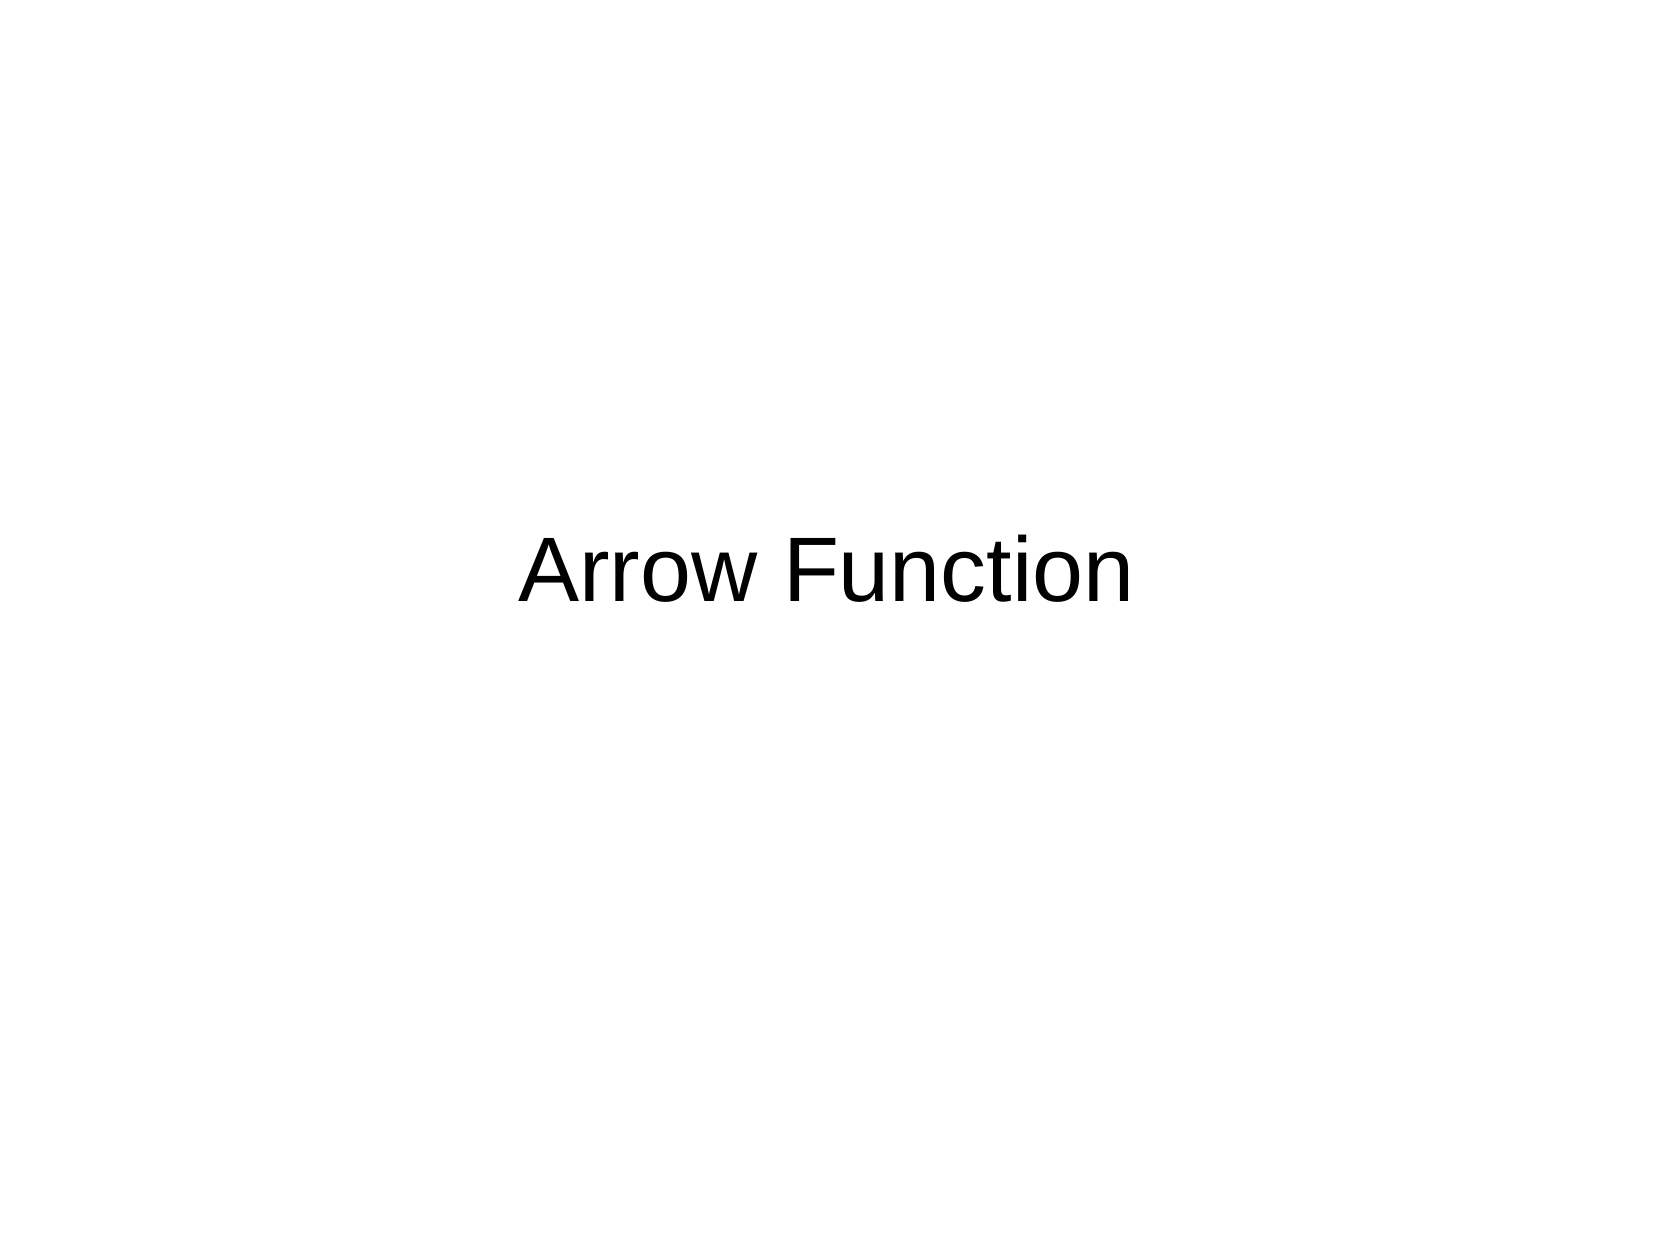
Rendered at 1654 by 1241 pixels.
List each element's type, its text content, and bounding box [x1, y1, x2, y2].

title Arrow Function [82, 466, 1571, 674]
